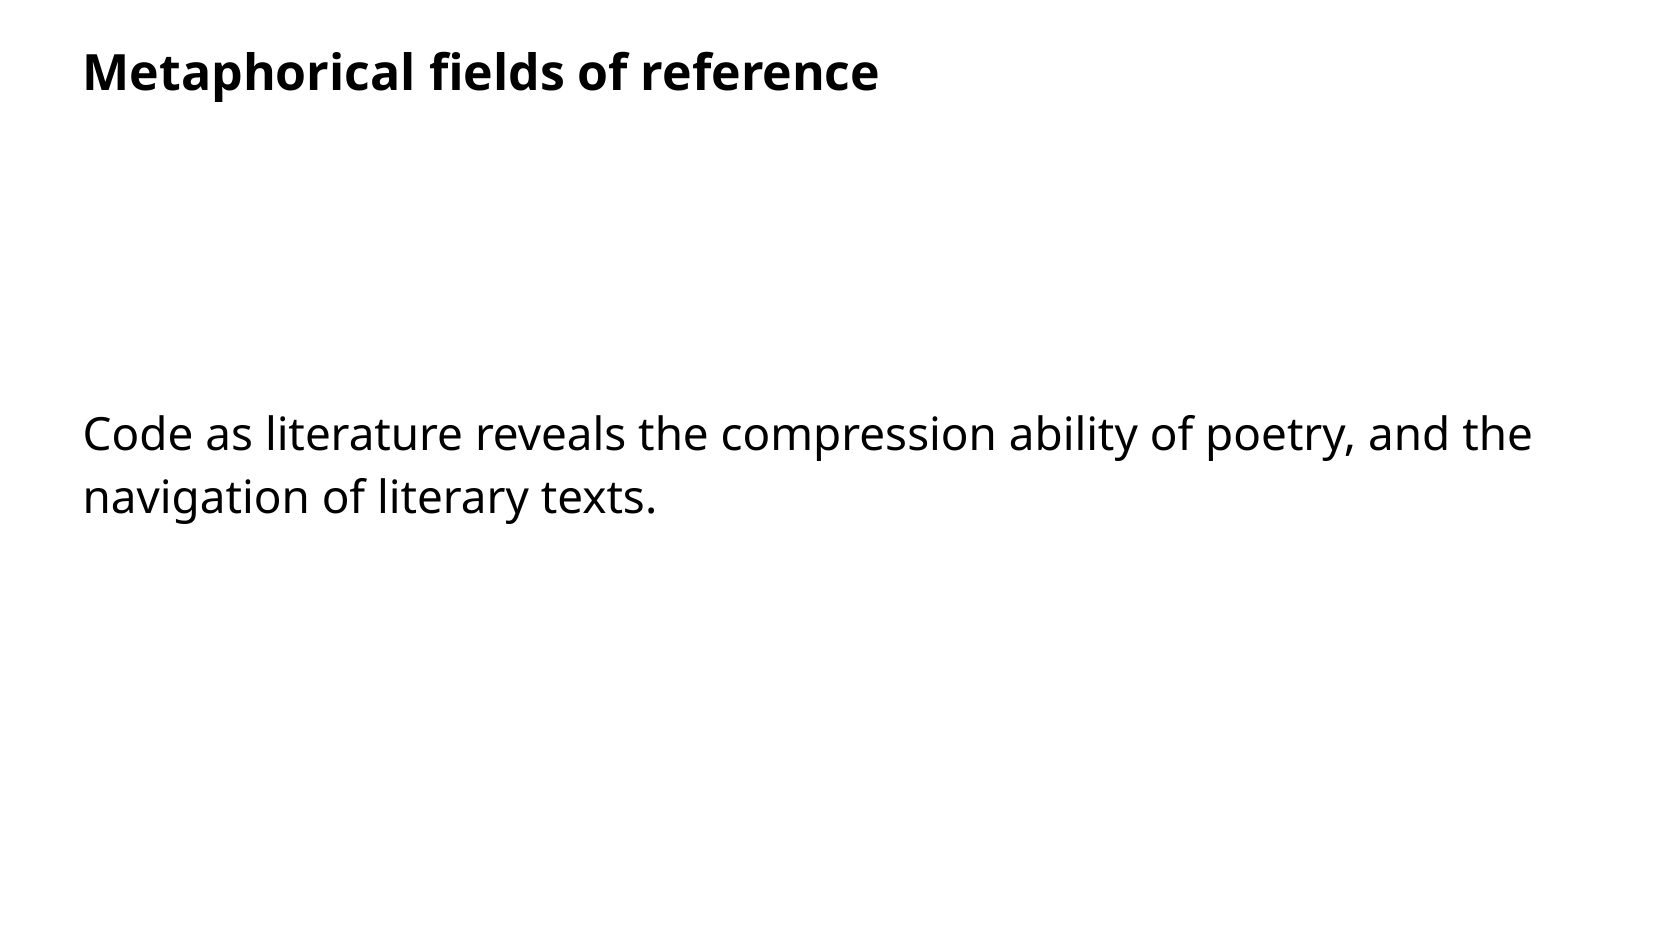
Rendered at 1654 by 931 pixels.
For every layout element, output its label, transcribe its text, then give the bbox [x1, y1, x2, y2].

title Metaphorical fields of reference [82, 37, 1571, 193]
list Code as literature reveals the compression ability of poetry, and the navigation of literary texts. [82, 217, 1571, 758]
